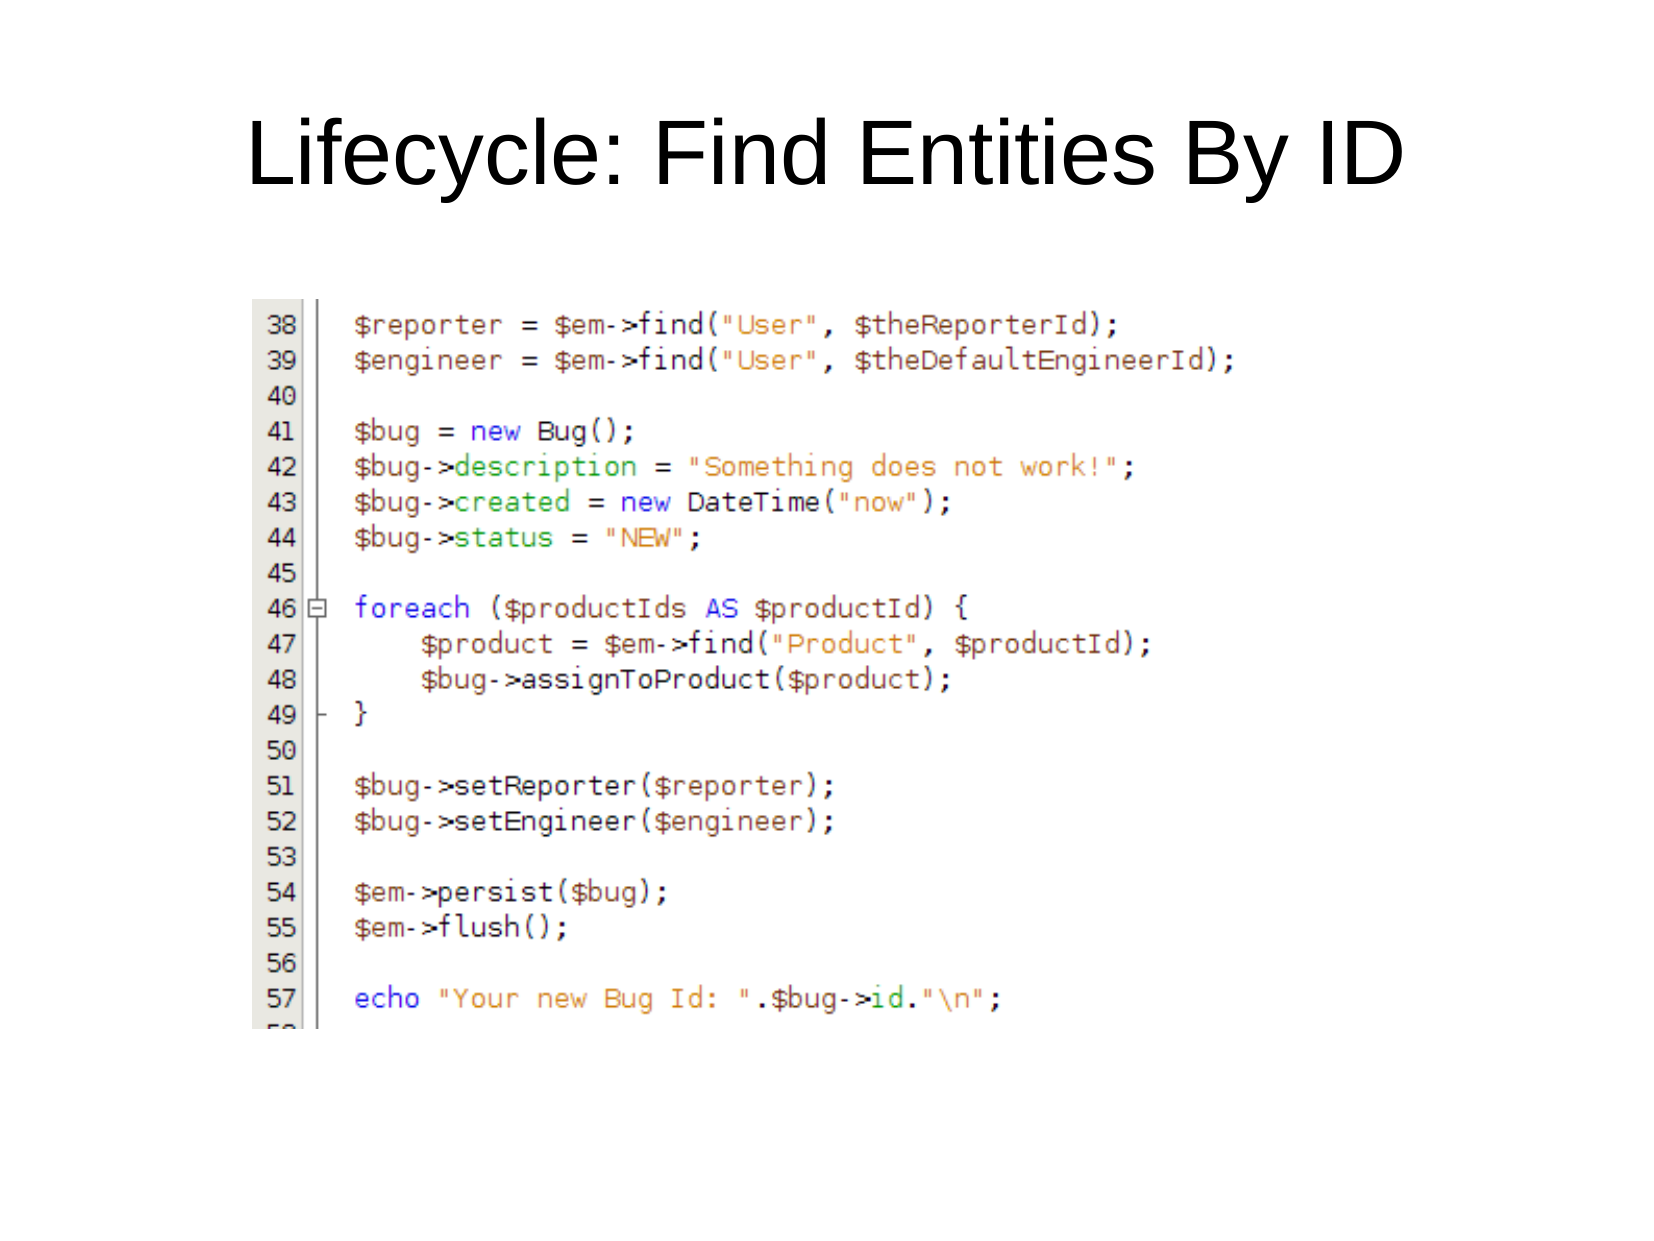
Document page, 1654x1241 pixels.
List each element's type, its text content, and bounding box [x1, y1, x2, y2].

picture [252, 299, 1313, 1029]
title Lifecycle: Find Entities By ID [82, 56, 1571, 250]
